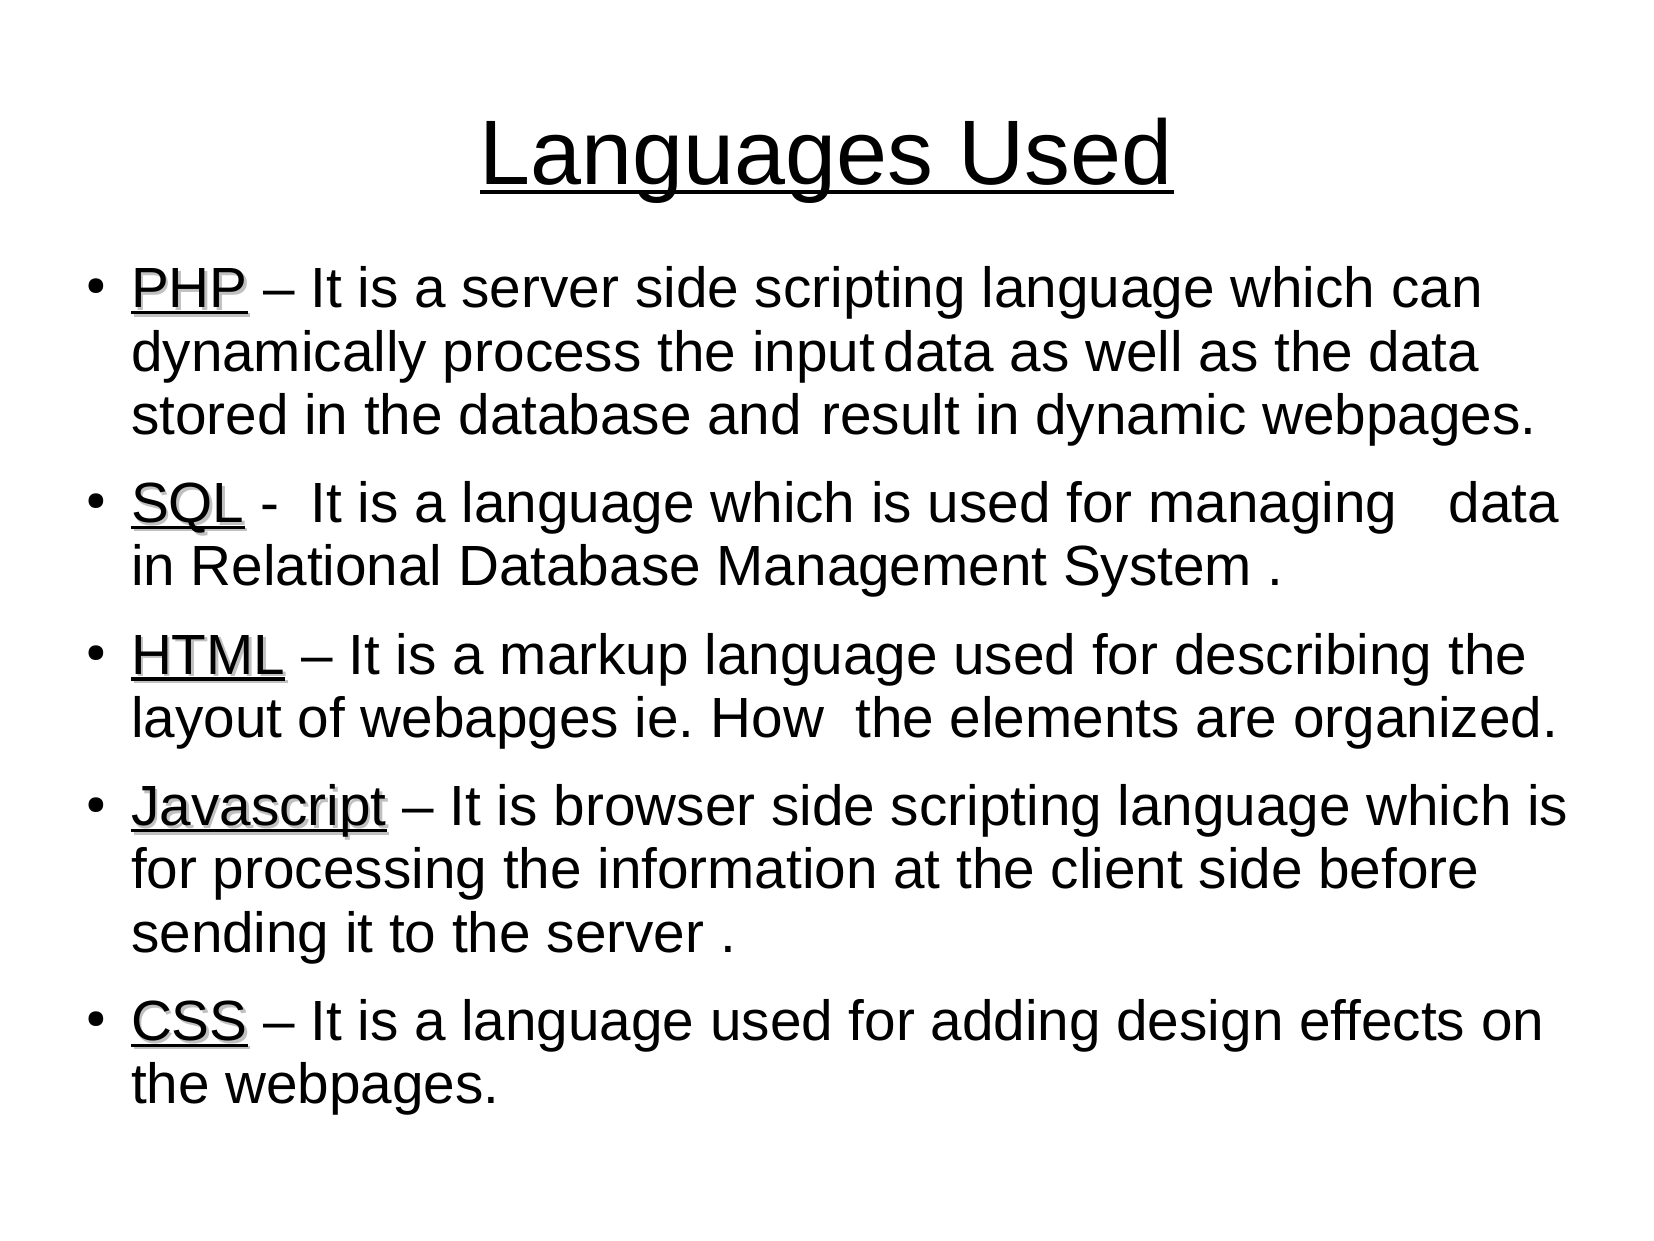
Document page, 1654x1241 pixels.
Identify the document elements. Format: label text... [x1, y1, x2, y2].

title Languages Used [82, 49, 1571, 256]
list PHP – It is a server side scripting language which can dynamically process the input data as well as the data stored in the database and result in dynamic webpages. SQL - It is a language which is used for managing data in Relational Database Management System . HTML – It is a markup language used for describing the layout of webapges ie. How the elements are organized. Javascript – It is browser side scripting language which is for processing the information at the client side before sending it to the server . CSS – It is a language used for adding design effects on the webpages. [70, 256, 1571, 1172]
